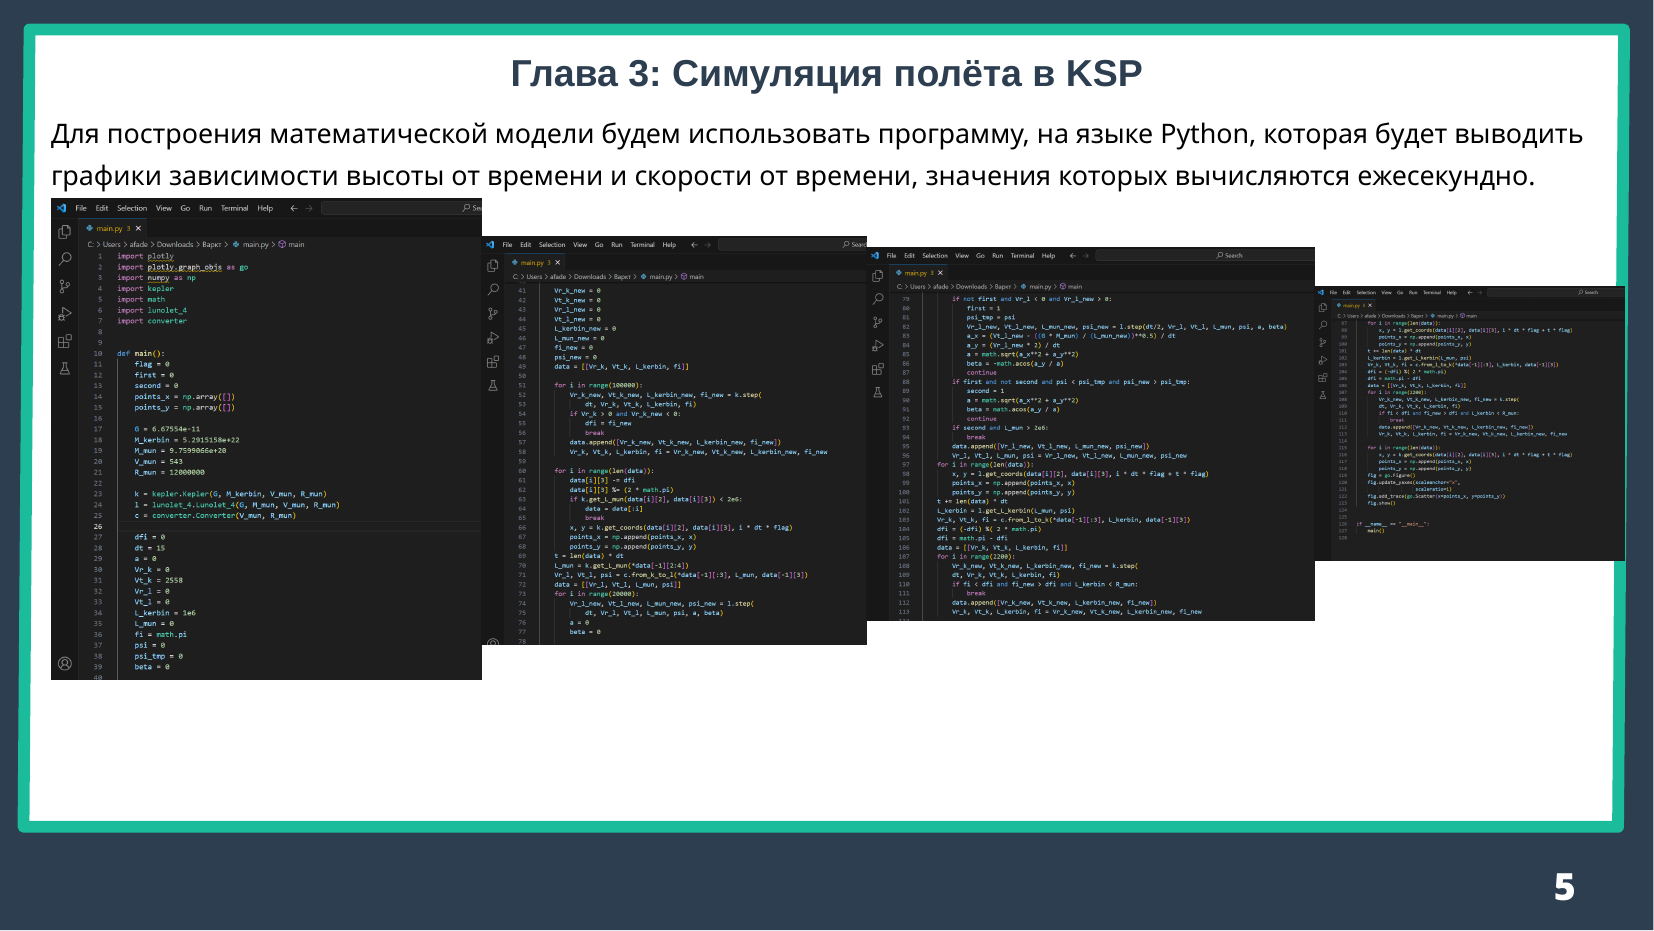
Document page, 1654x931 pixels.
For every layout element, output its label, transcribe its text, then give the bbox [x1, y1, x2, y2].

list Для построения математической модели будем использовать программу, на языке Python, которая будет выводить графики зависимости высоты от времени и скорости от времени, значения которых вычисляются ежесекундно. [51, 109, 1595, 237]
title Глава 3: Симуляция полёта в KSP [442, 0, 1211, 109]
picture [51, 198, 1625, 680]
